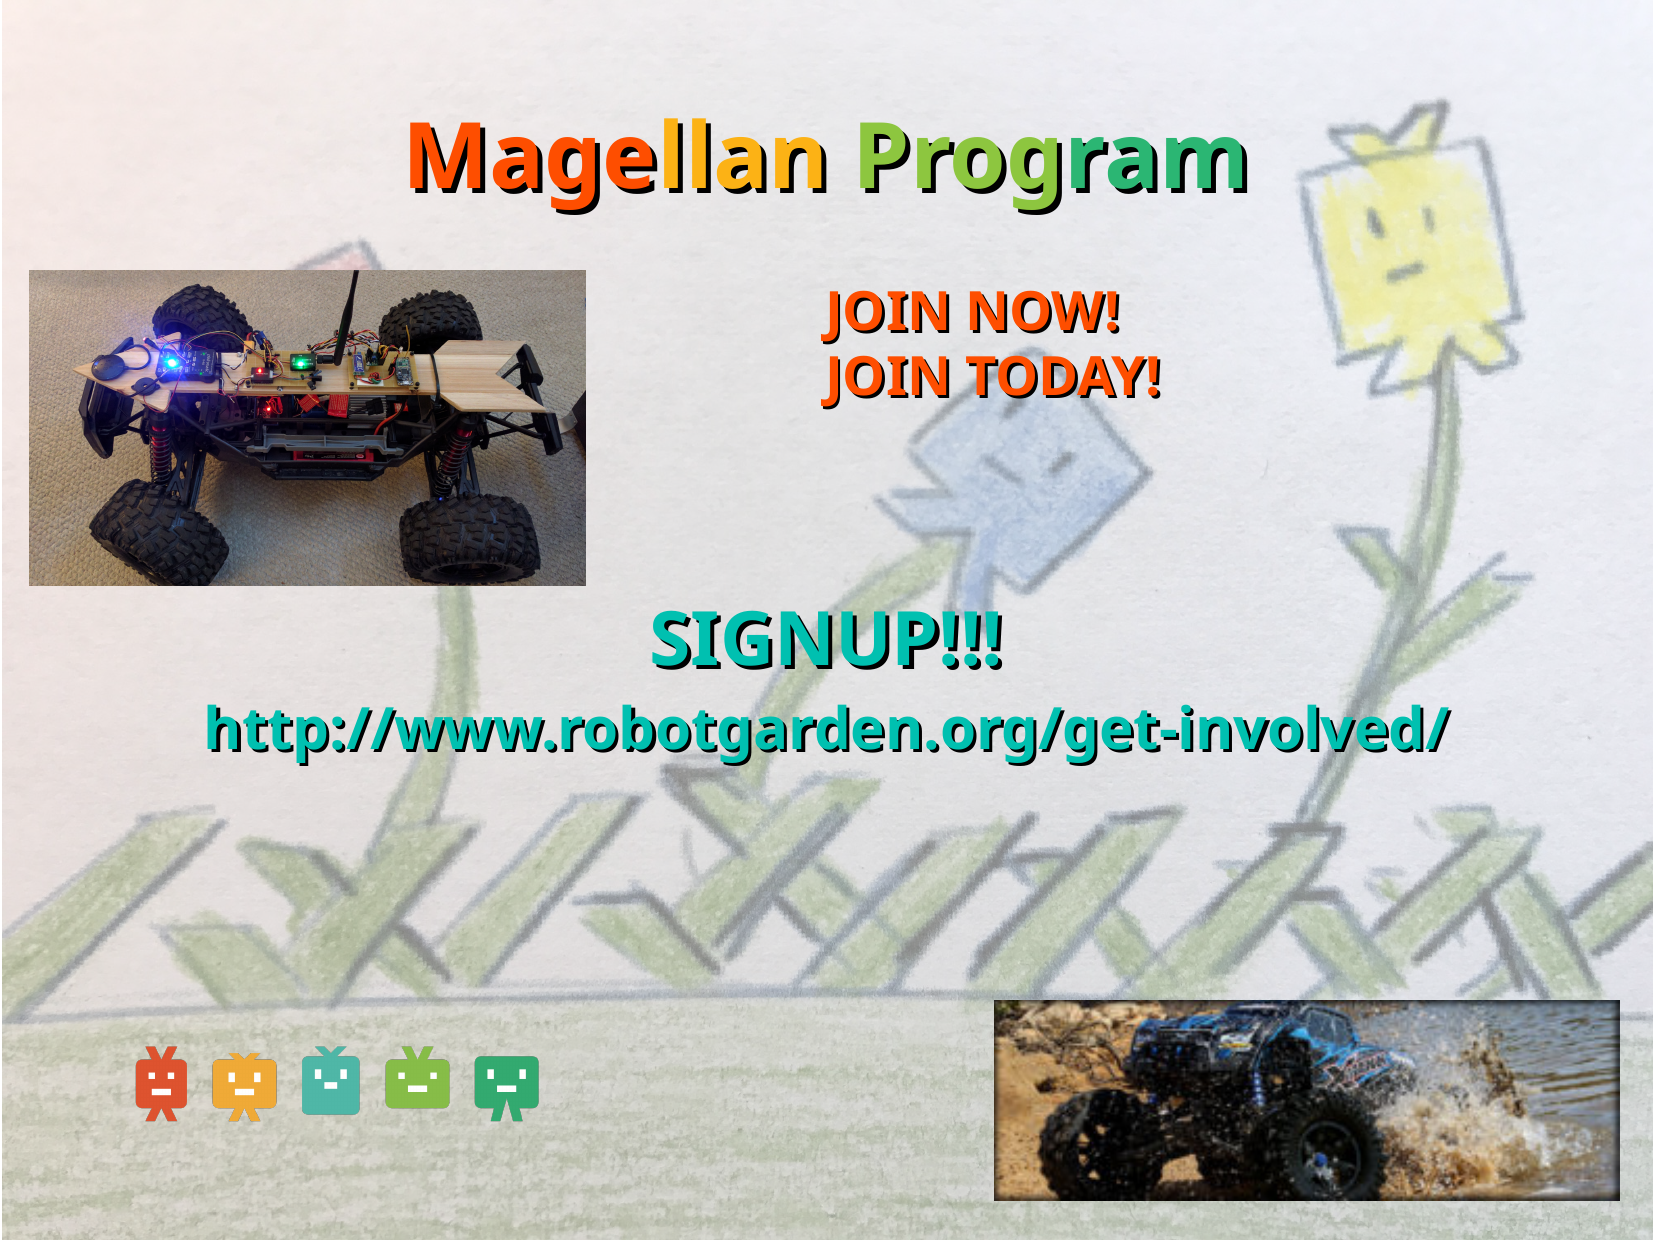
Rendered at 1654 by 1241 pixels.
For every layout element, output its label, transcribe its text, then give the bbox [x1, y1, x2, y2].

picture [2, 0, 1653, 1240]
text_box JOIN NOW! JOIN TODAY! [810, 261, 1546, 391]
subtitle SIGNUP!!! http://www.robotgarden.org/get-involved/ [82, 290, 1571, 1010]
title Magellan Program [82, 49, 1571, 257]
